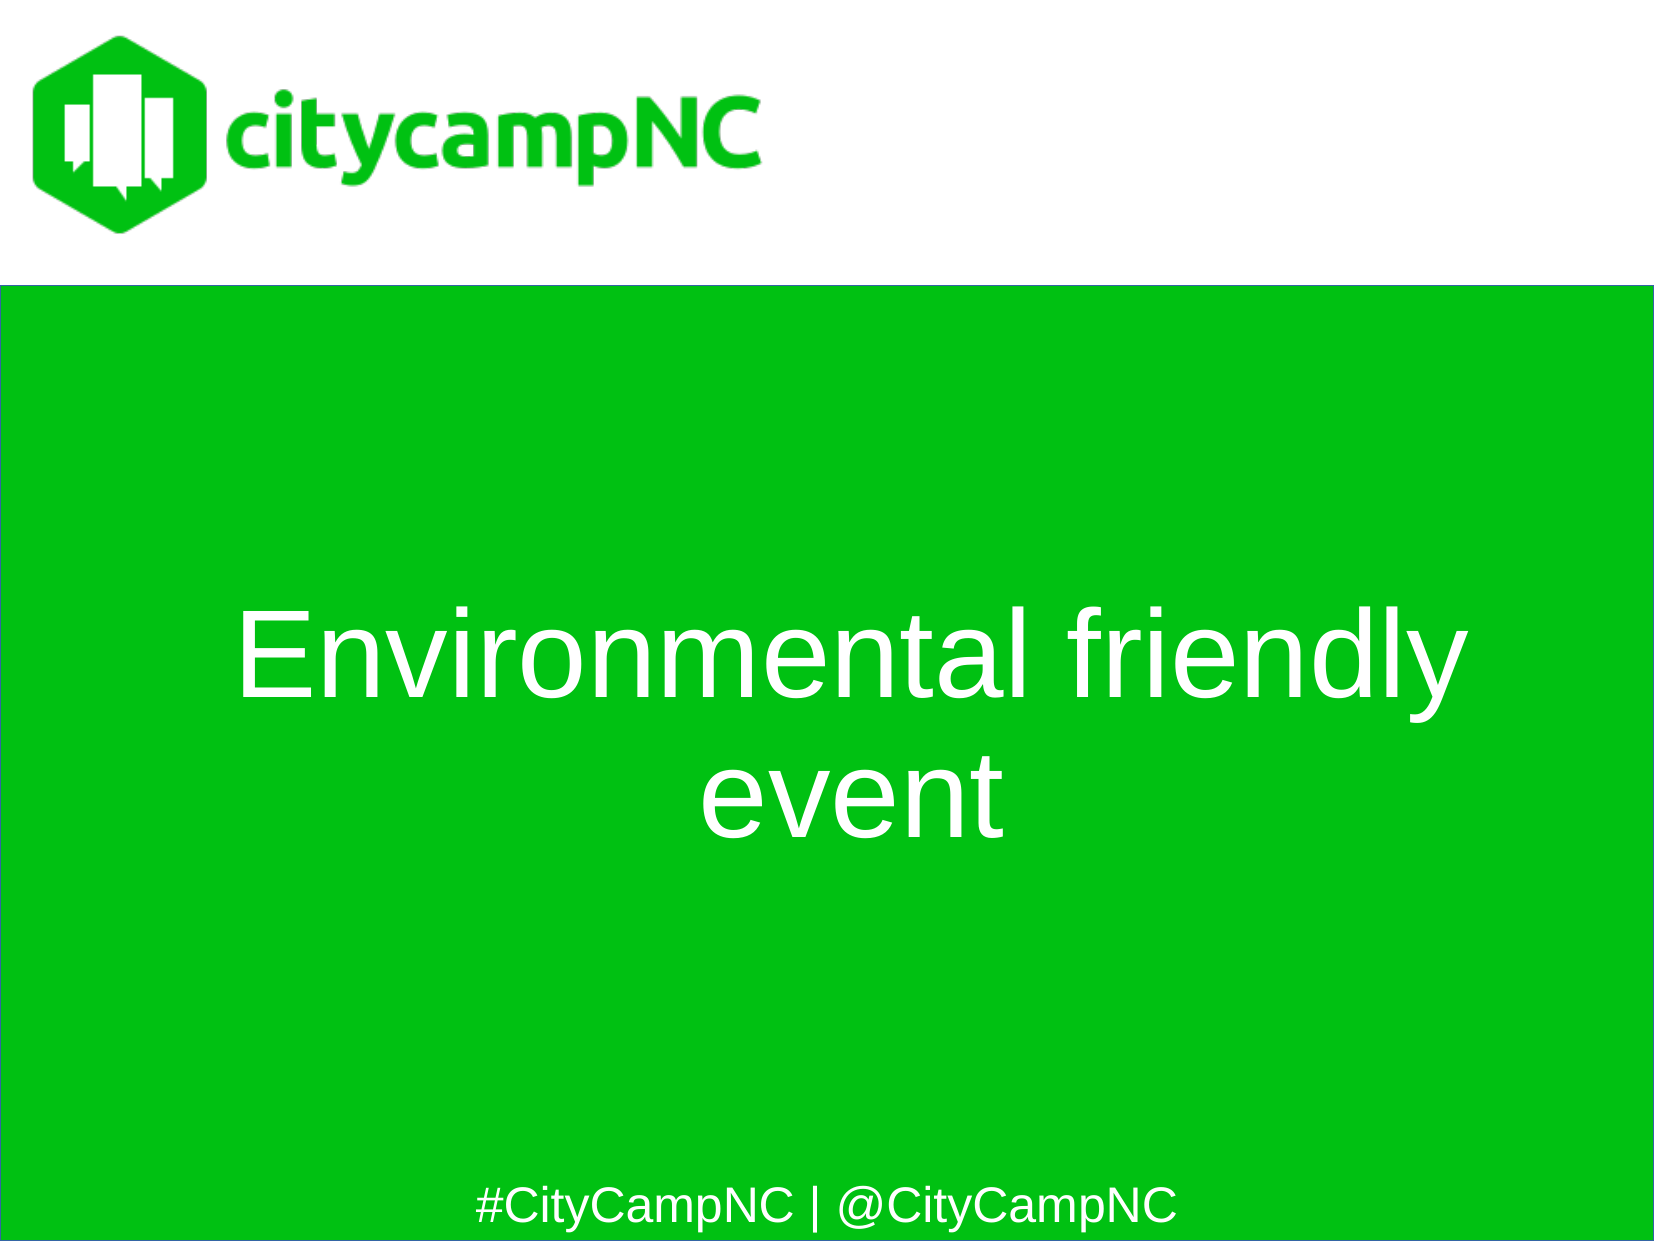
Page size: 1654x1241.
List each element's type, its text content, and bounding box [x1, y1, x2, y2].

picture [0, 3, 794, 267]
text_box Environmental friendly event [218, 576, 1486, 871]
